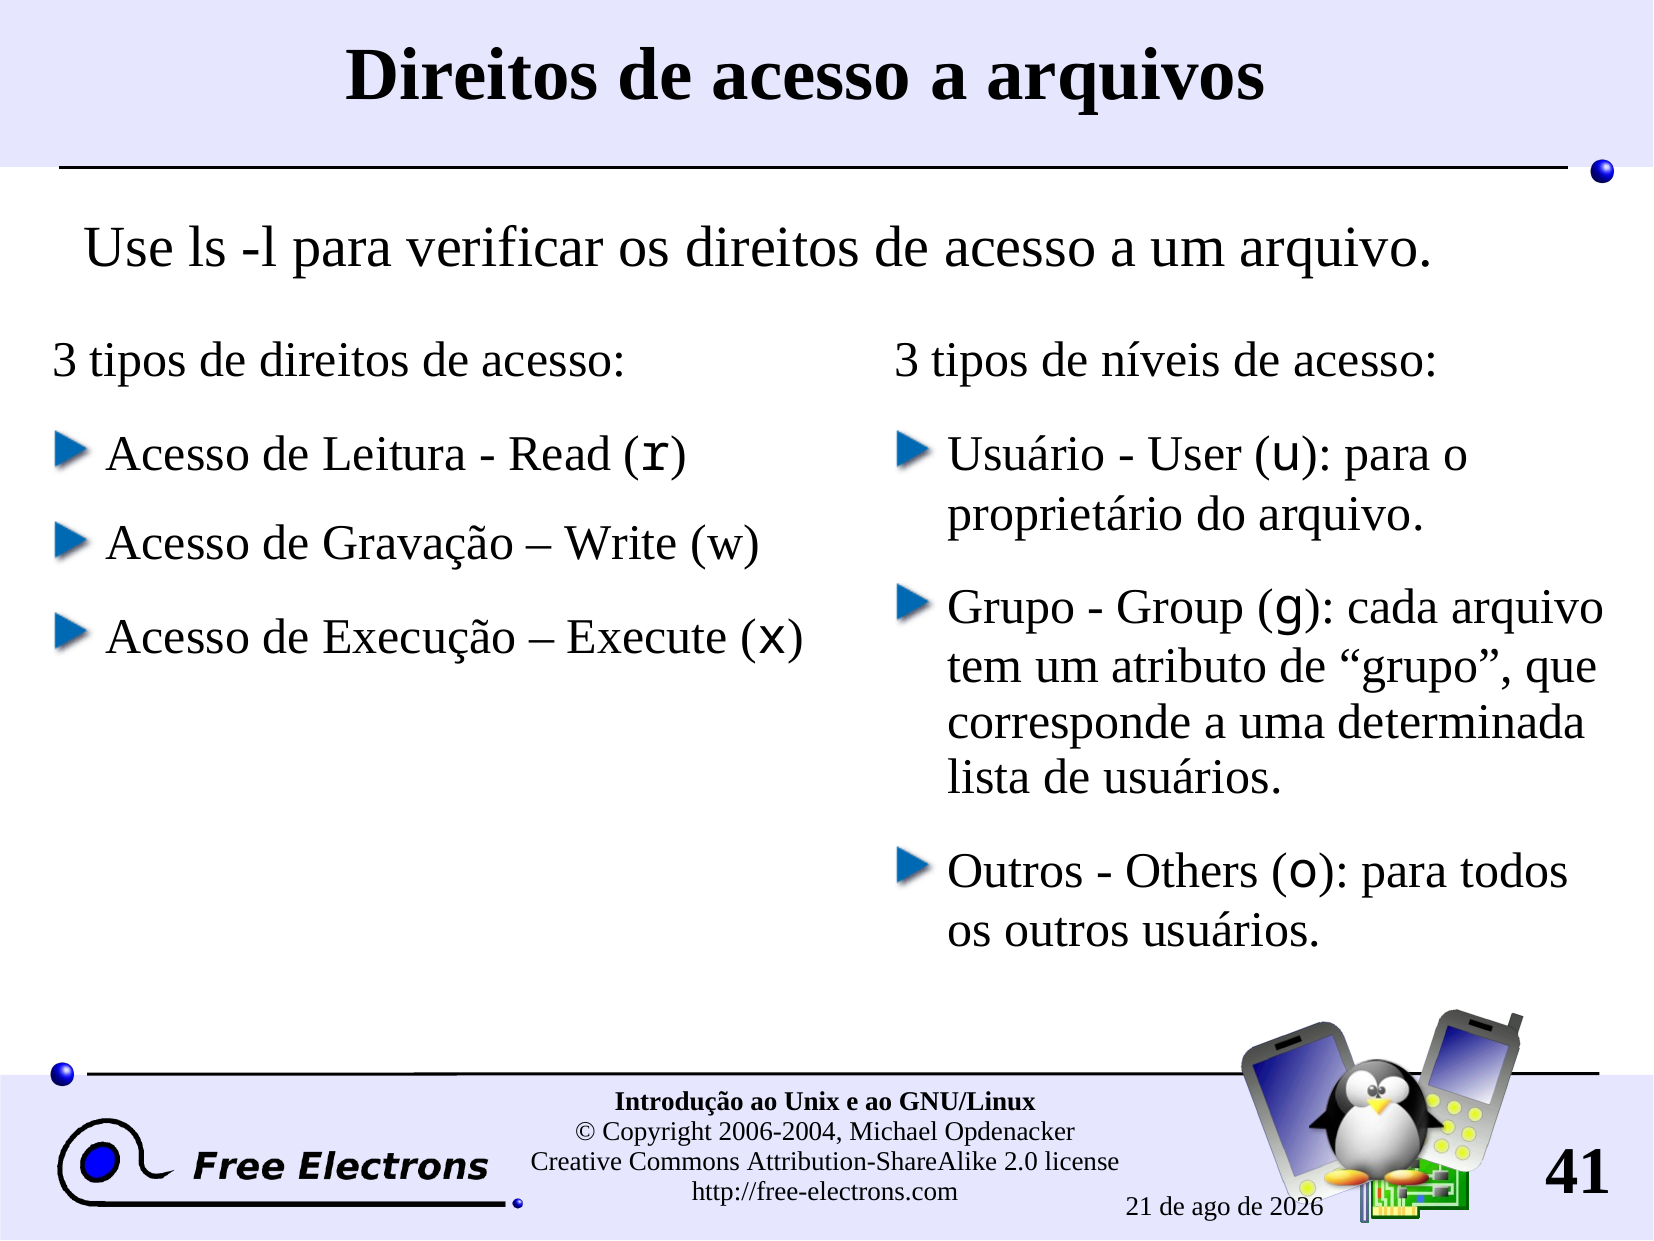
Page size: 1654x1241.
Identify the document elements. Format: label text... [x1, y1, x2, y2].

picture [1225, 983, 1538, 1241]
title Direitos de acesso a arquivos [60, 25, 1551, 124]
list 3 tipos de direitos de acesso: Acesso de Leitura - Read (r) Acesso de Gravação – Write (w) Acesso de Execução – Execute (x) [34, 332, 837, 979]
list 3 tipos de níveis de acesso: Usuário - User (u): para o proprietário do arquivo. Grupo - Group (g): cada arquivo tem um atributo de “grupo”, que corresponde a uma determinada lista de usuários. Outros - Others (o): para todos os outros usuários. [876, 332, 1607, 968]
picture [1286, 1198, 1293, 1214]
picture [50, 1107, 527, 1216]
text_box Use ls -l para verificar os direitos de acesso a um arquivo. [65, 214, 1585, 295]
